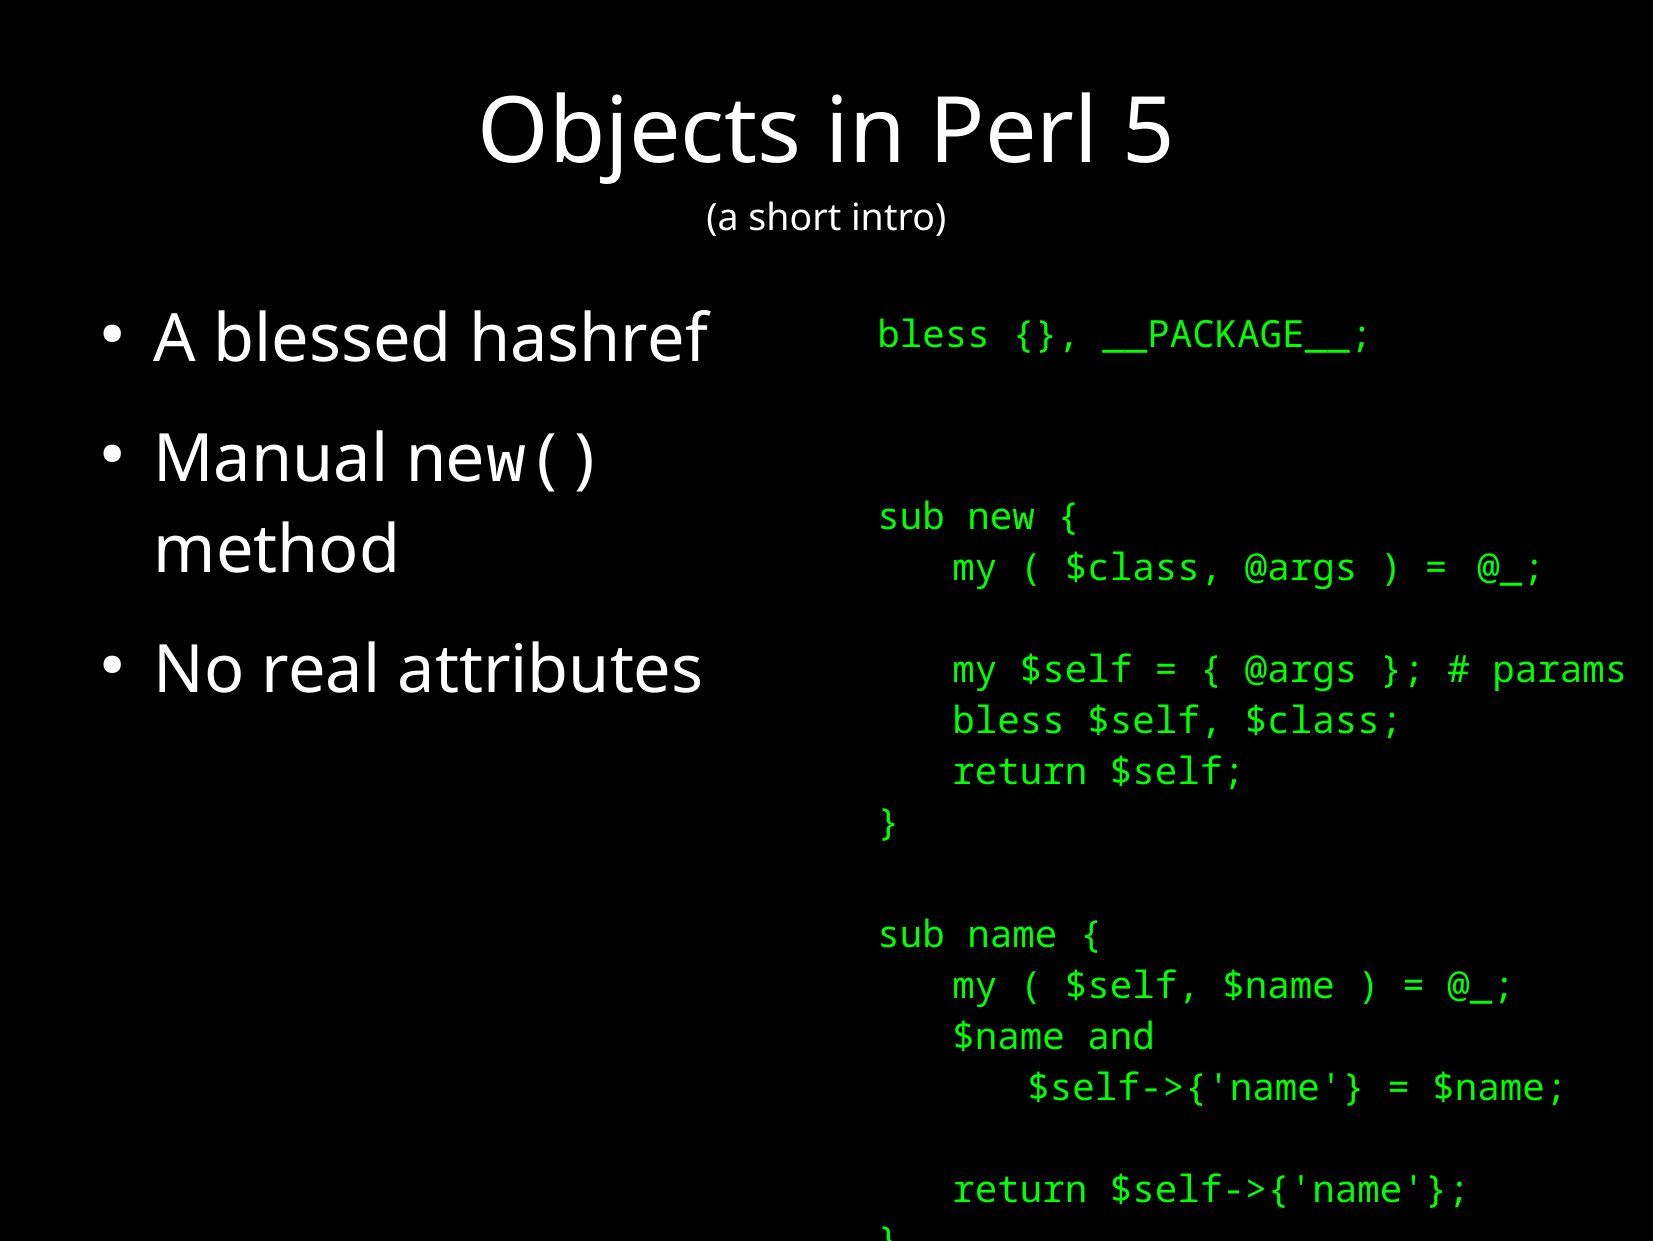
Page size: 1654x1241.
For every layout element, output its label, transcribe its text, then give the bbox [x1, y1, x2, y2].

text_box sub new { my ( $class, @args ) = @_; my $self = { @args }; # params bless $self, $class; return $self; } [862, 482, 1653, 788]
title Objects in Perl 5 (a short intro) [82, 49, 1571, 257]
list A blessed hashref Manual new() method No real attributes [82, 290, 809, 1109]
text_box sub name { my ( $self, $name ) = @_; $name and $self->{'name'} = $name; return $self->{'name'}; } [862, 900, 1613, 1241]
text_box bless {}, __PACKAGE__; [862, 300, 1538, 360]
